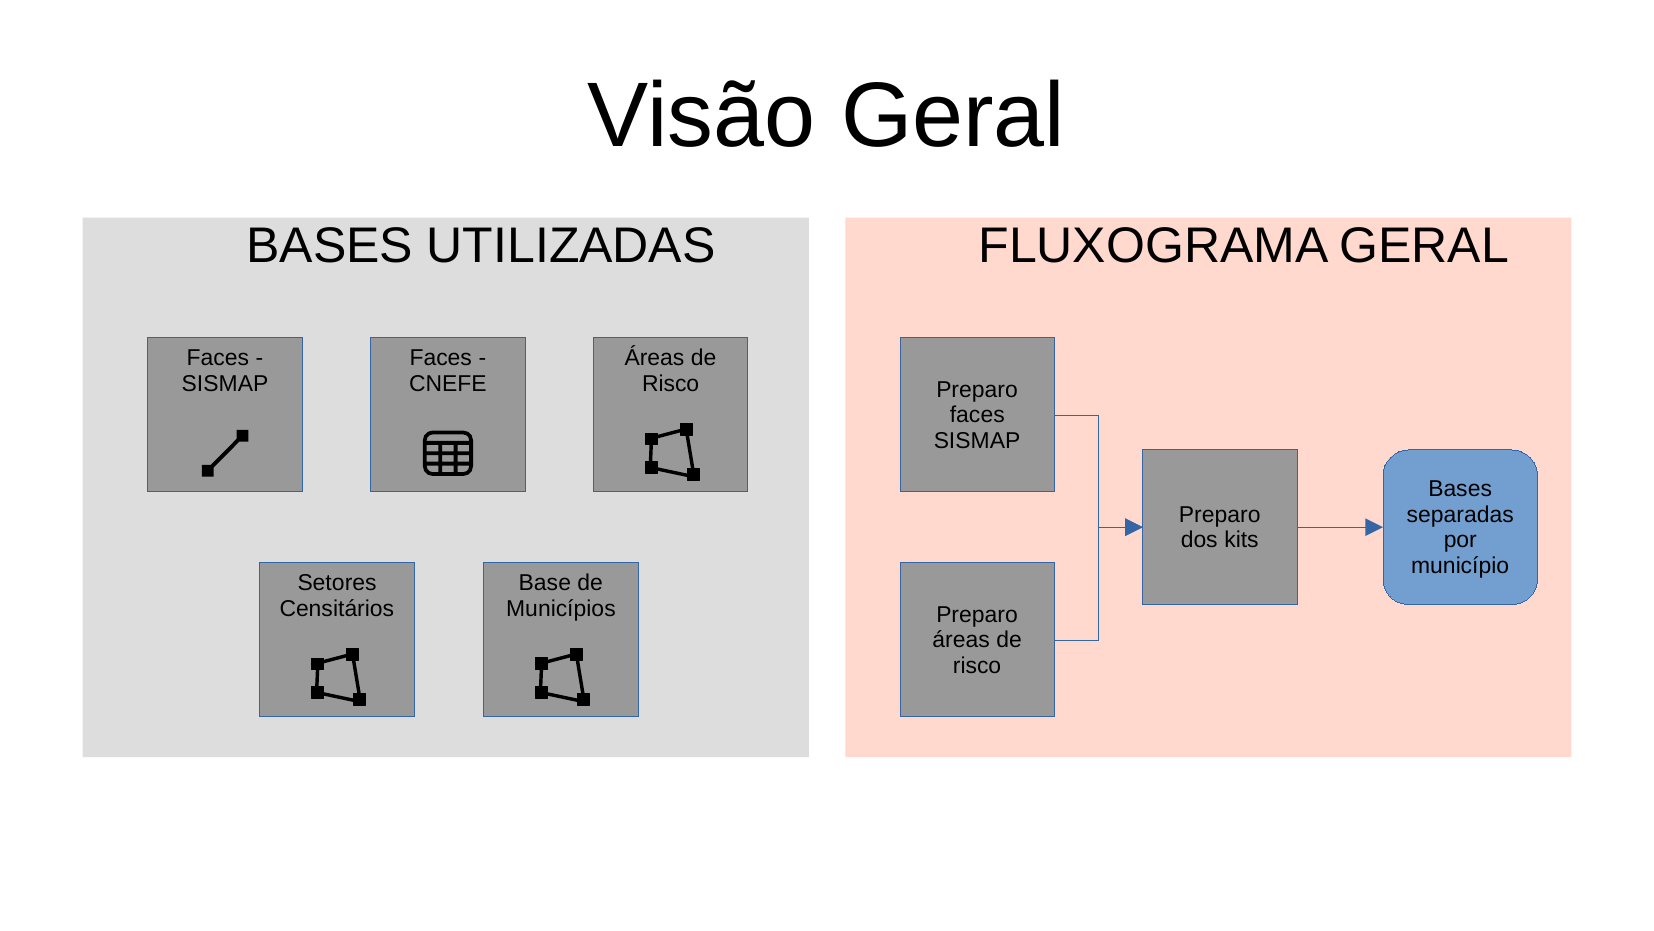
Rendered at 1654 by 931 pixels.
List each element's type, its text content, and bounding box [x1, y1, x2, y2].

title Visão Geral [82, 37, 1571, 193]
list FLUXOGRAMA GERAL [845, 217, 1572, 758]
list BASES UTILIZADAS [82, 217, 809, 758]
text_box Preparo áreas de risco [900, 562, 1055, 717]
text_box Bases separadas por município [1383, 449, 1538, 605]
text_box Base de Municípios [483, 562, 639, 717]
text_box Áreas de Risco [593, 337, 748, 492]
text_box Faces - SISMAP [147, 337, 303, 492]
text_box Faces - CNEFE [370, 337, 526, 492]
picture [417, 422, 479, 492]
picture [639, 422, 702, 484]
picture [529, 647, 592, 709]
picture [194, 422, 257, 492]
picture [306, 647, 368, 709]
text_box Preparo dos kits [1142, 449, 1298, 605]
text_box Setores Censitários [259, 562, 415, 717]
text_box Preparo faces SISMAP [900, 337, 1055, 492]
